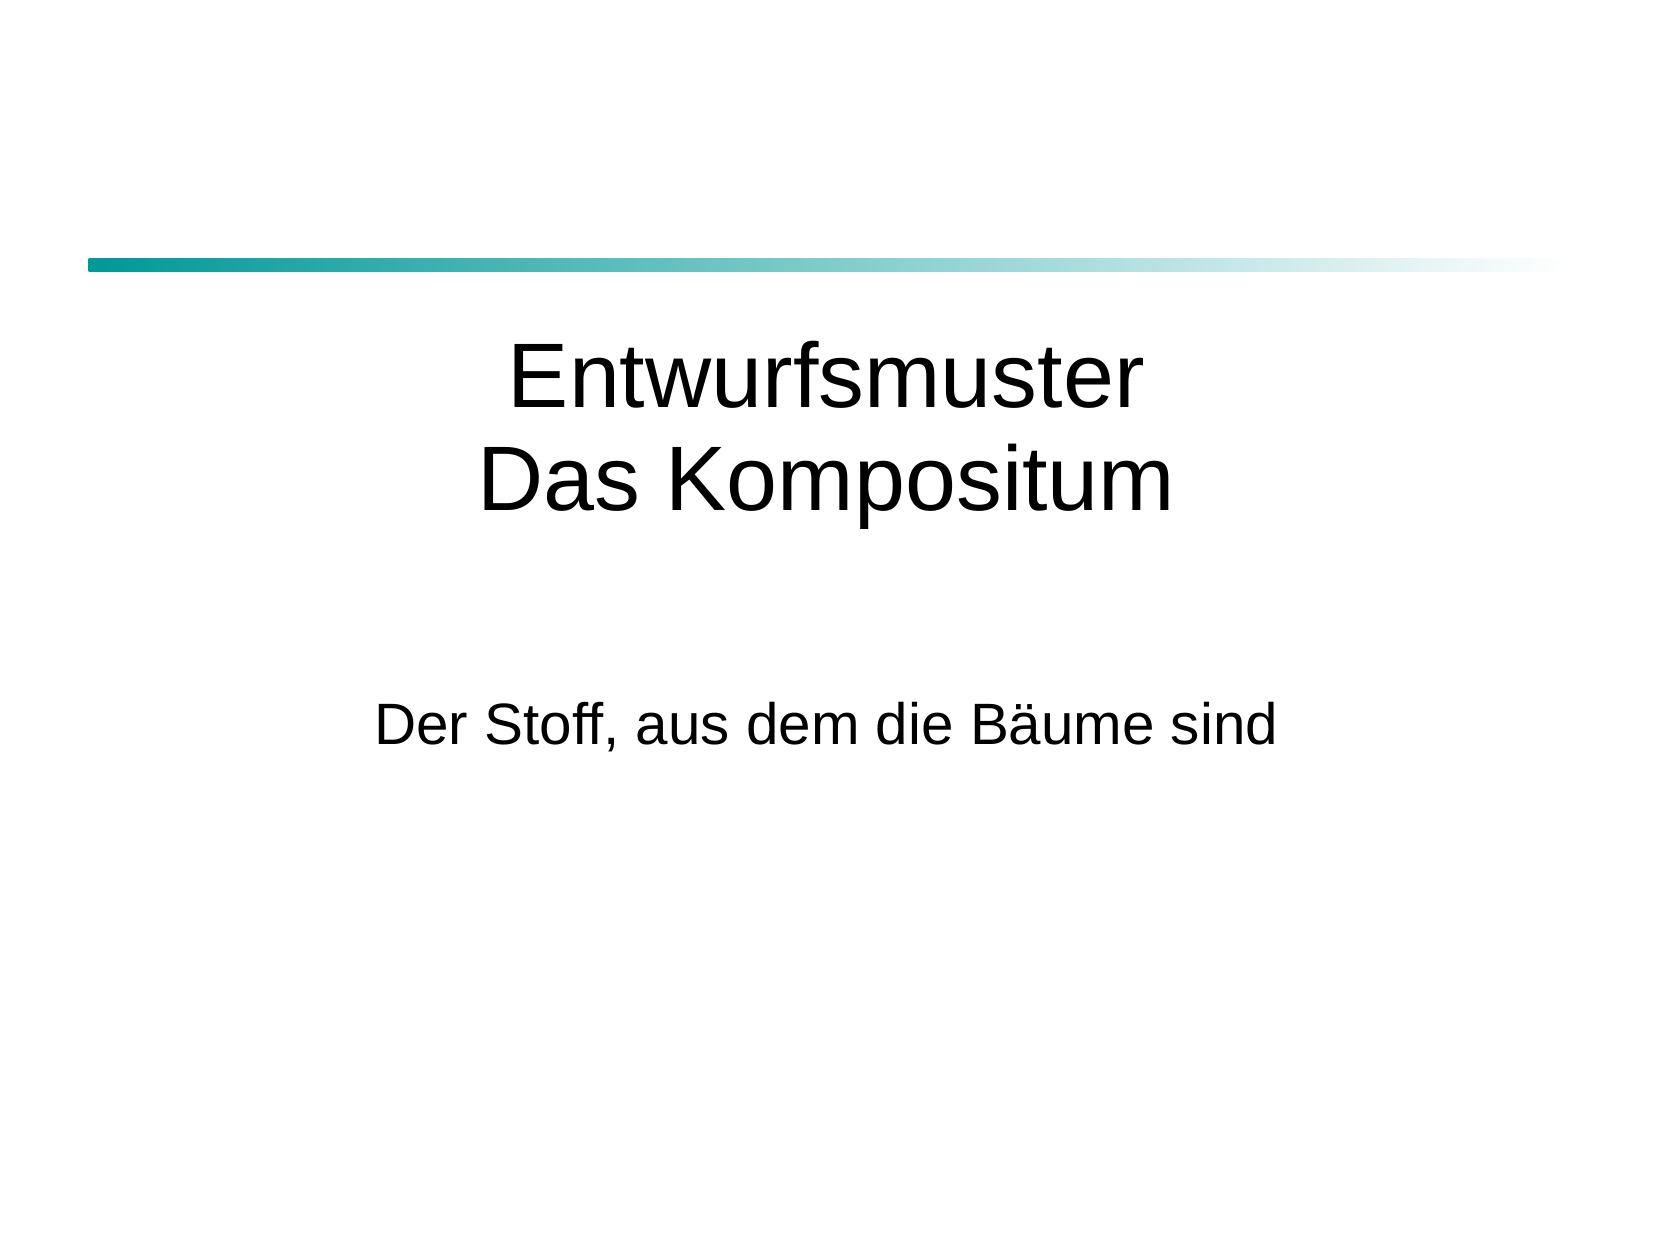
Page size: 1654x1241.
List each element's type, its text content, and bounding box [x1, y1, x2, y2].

title Entwurfsmuster Das Kompositum [82, 324, 1571, 530]
title Der Stoff, aus dem die Bäume sind [82, 628, 1571, 821]
